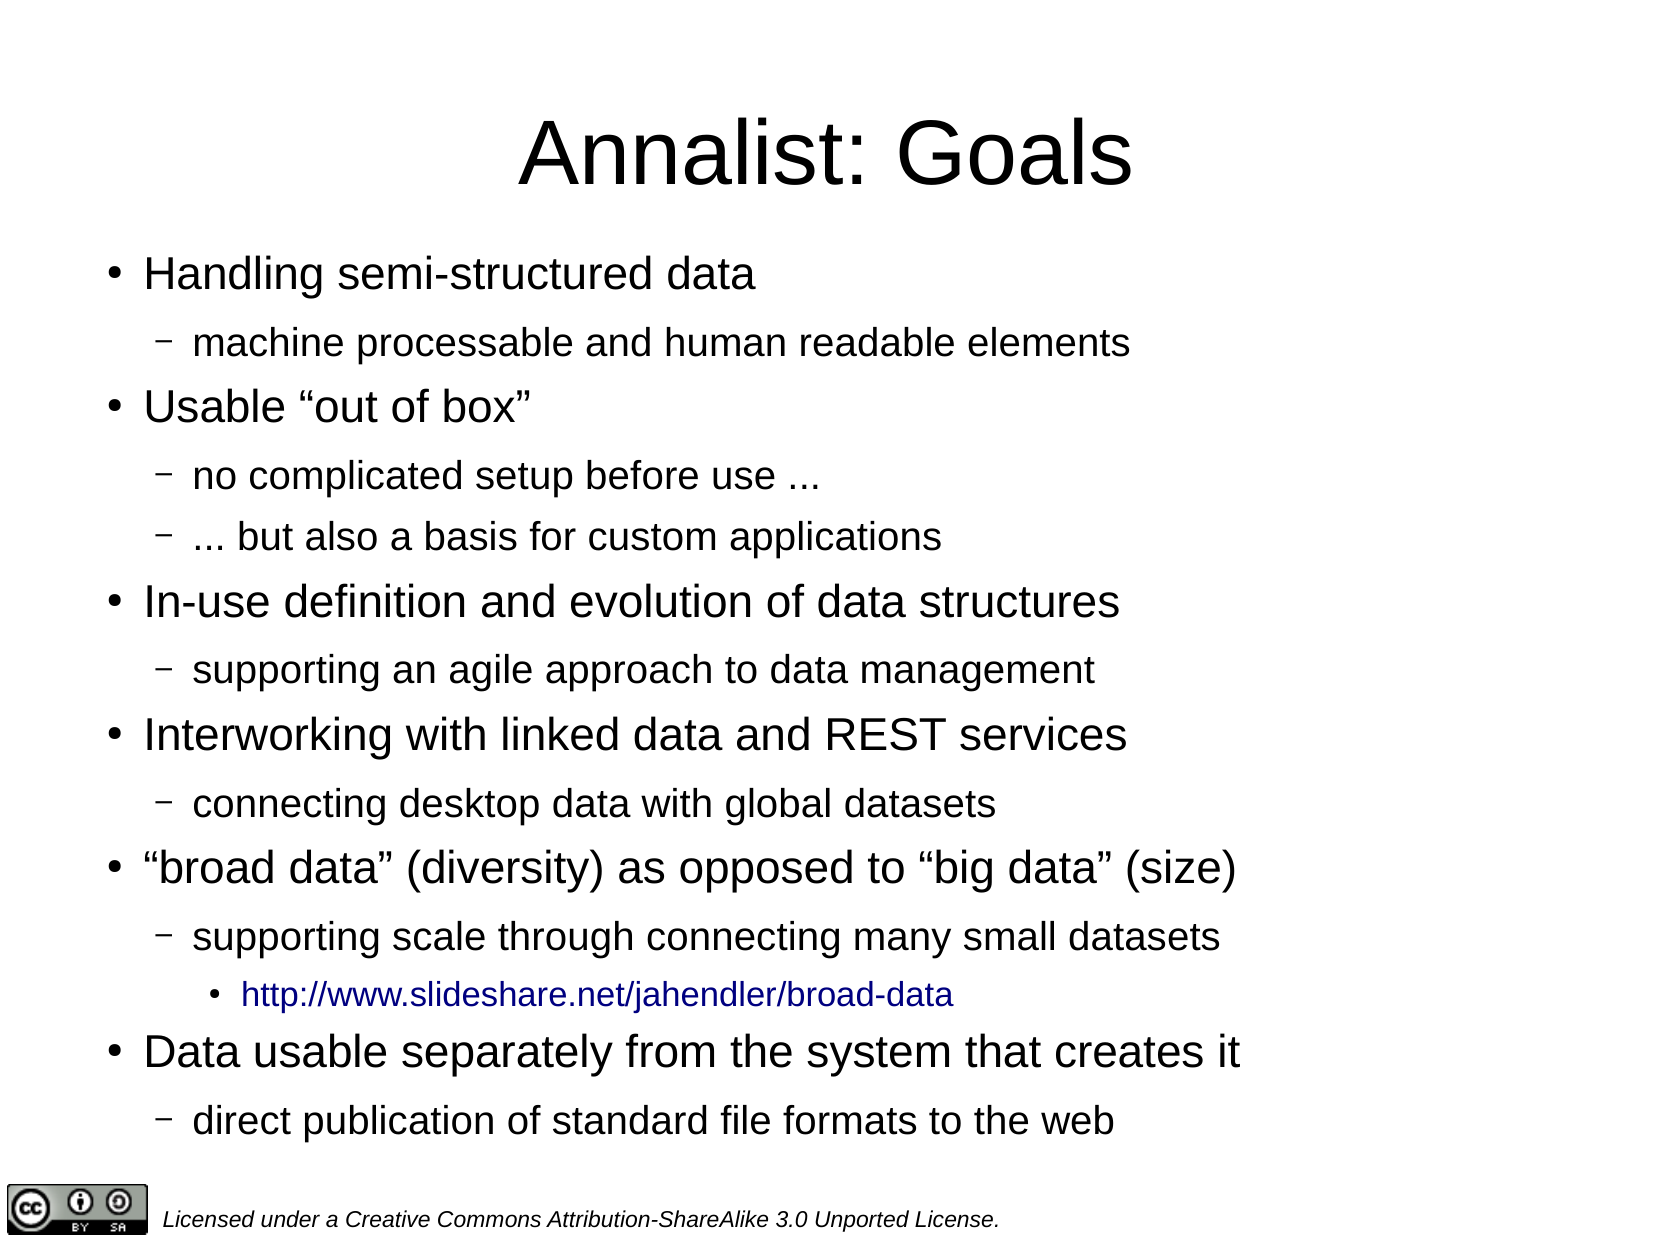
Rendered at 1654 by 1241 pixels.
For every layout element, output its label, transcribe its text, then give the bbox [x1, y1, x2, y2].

list Handling semi-structured data machine processable and human readable elements Usable “out of box” no complicated setup before use ... ... but also a basis for custom applications In-use definition and evolution of data structures supporting an agile approach to data management Interworking with linked data and REST services connecting desktop data with global datasets “broad data” (diversity) as opposed to “big data” (size) supporting scale through connecting many small datasets http://www.slideshare.net/jahendler/broad-data Data usable separately from the system that creates it direct publication of standard file formats to the web [94, 248, 1550, 1146]
title Annalist: Goals [82, 49, 1571, 257]
picture [7, 1184, 148, 1235]
